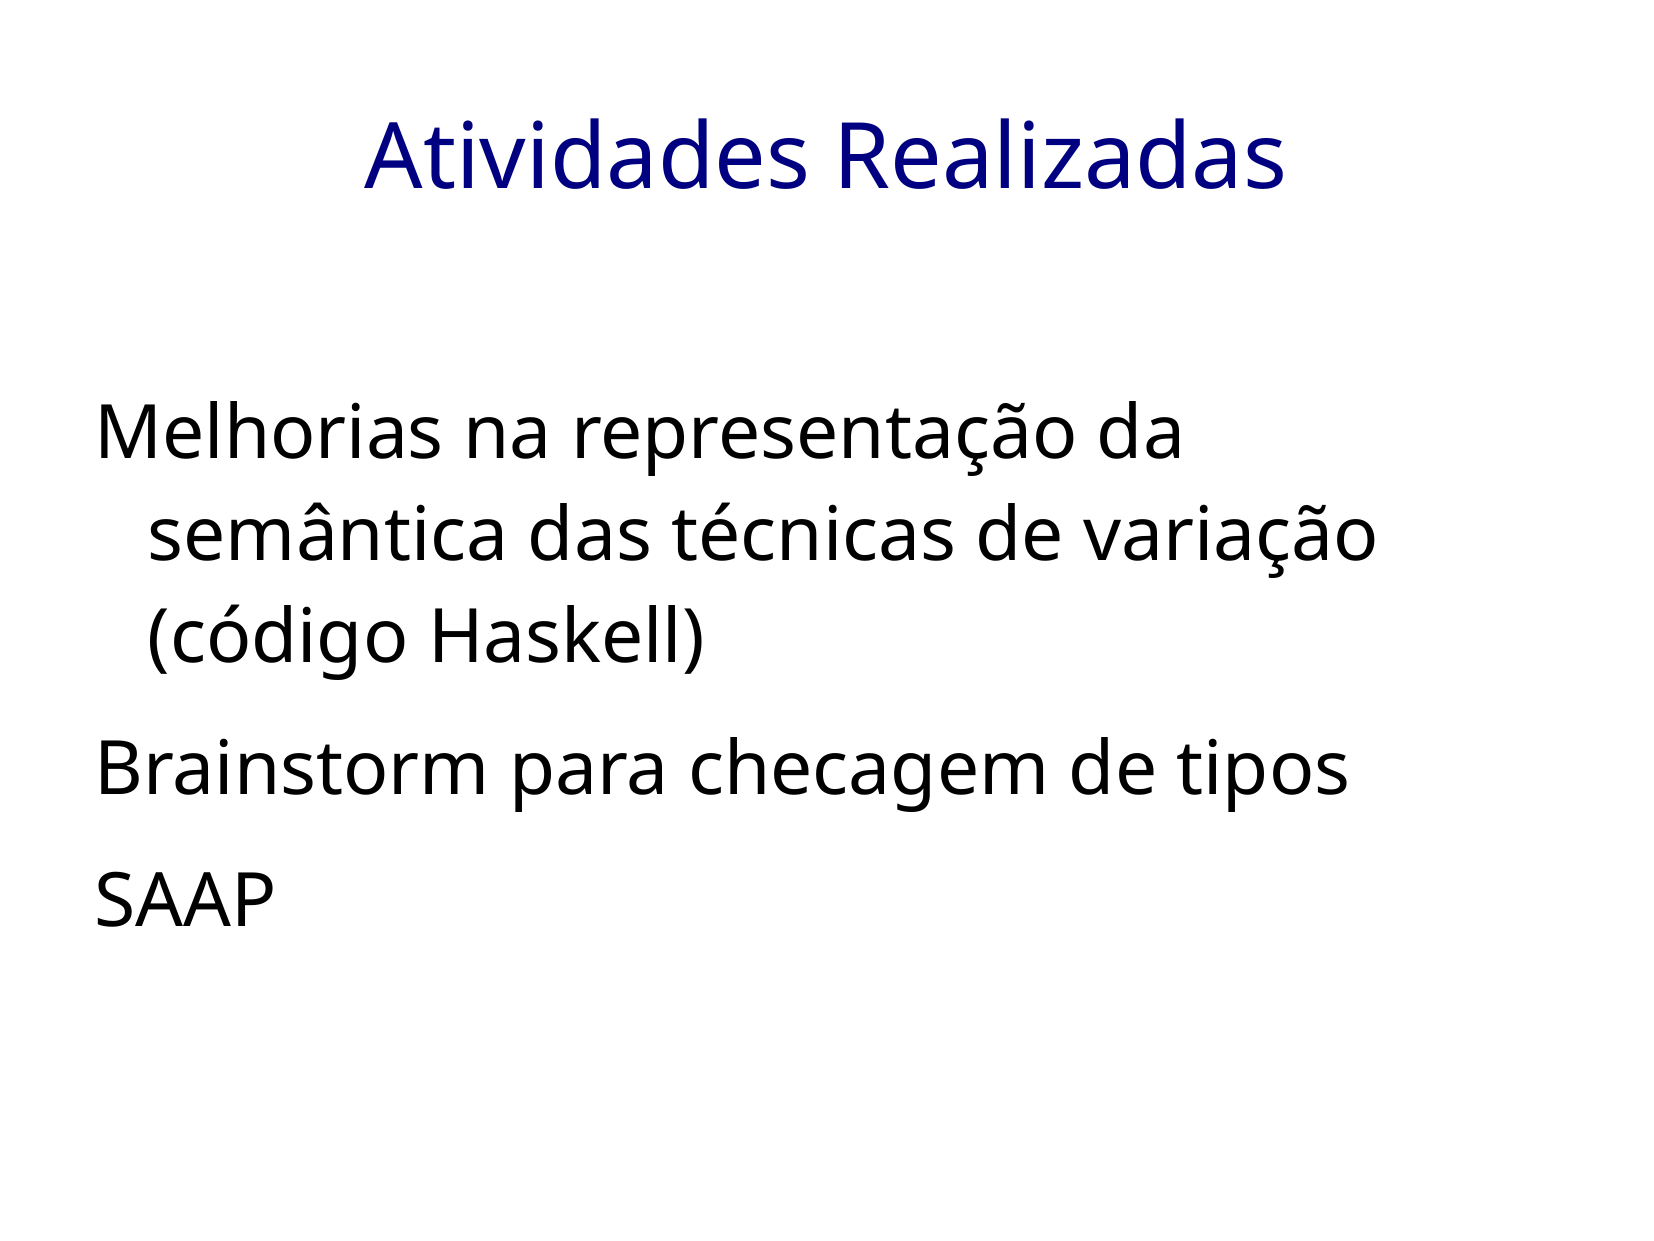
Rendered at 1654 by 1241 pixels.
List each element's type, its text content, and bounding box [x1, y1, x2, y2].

title Atividades Realizadas [82, 56, 1571, 250]
list Melhorias na representação da semântica das técnicas de variação (código Haskell) Brainstorm para checagem de tipos SAAP [76, 377, 1565, 961]
